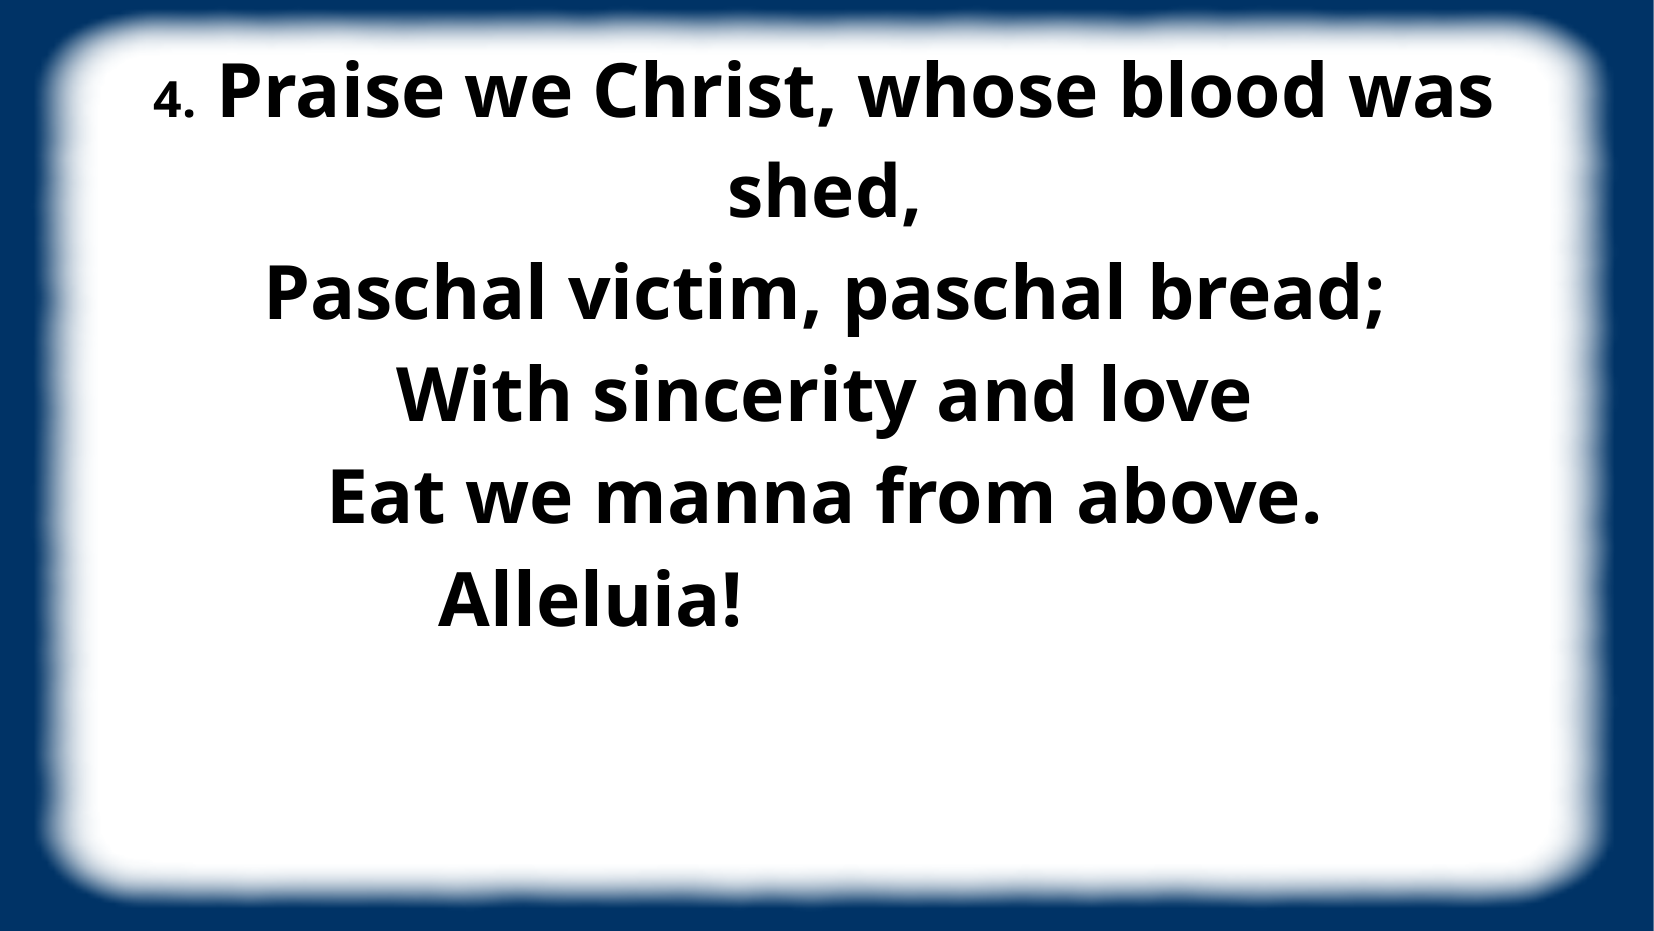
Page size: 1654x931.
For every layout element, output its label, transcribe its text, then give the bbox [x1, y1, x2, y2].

text_box 4. Praise we Christ, whose blood was shed, Paschal victim, paschal bread; With sincerity and love Eat we manna from above. Alleluia! [75, 30, 1576, 544]
picture [0, 0, 1654, 931]
